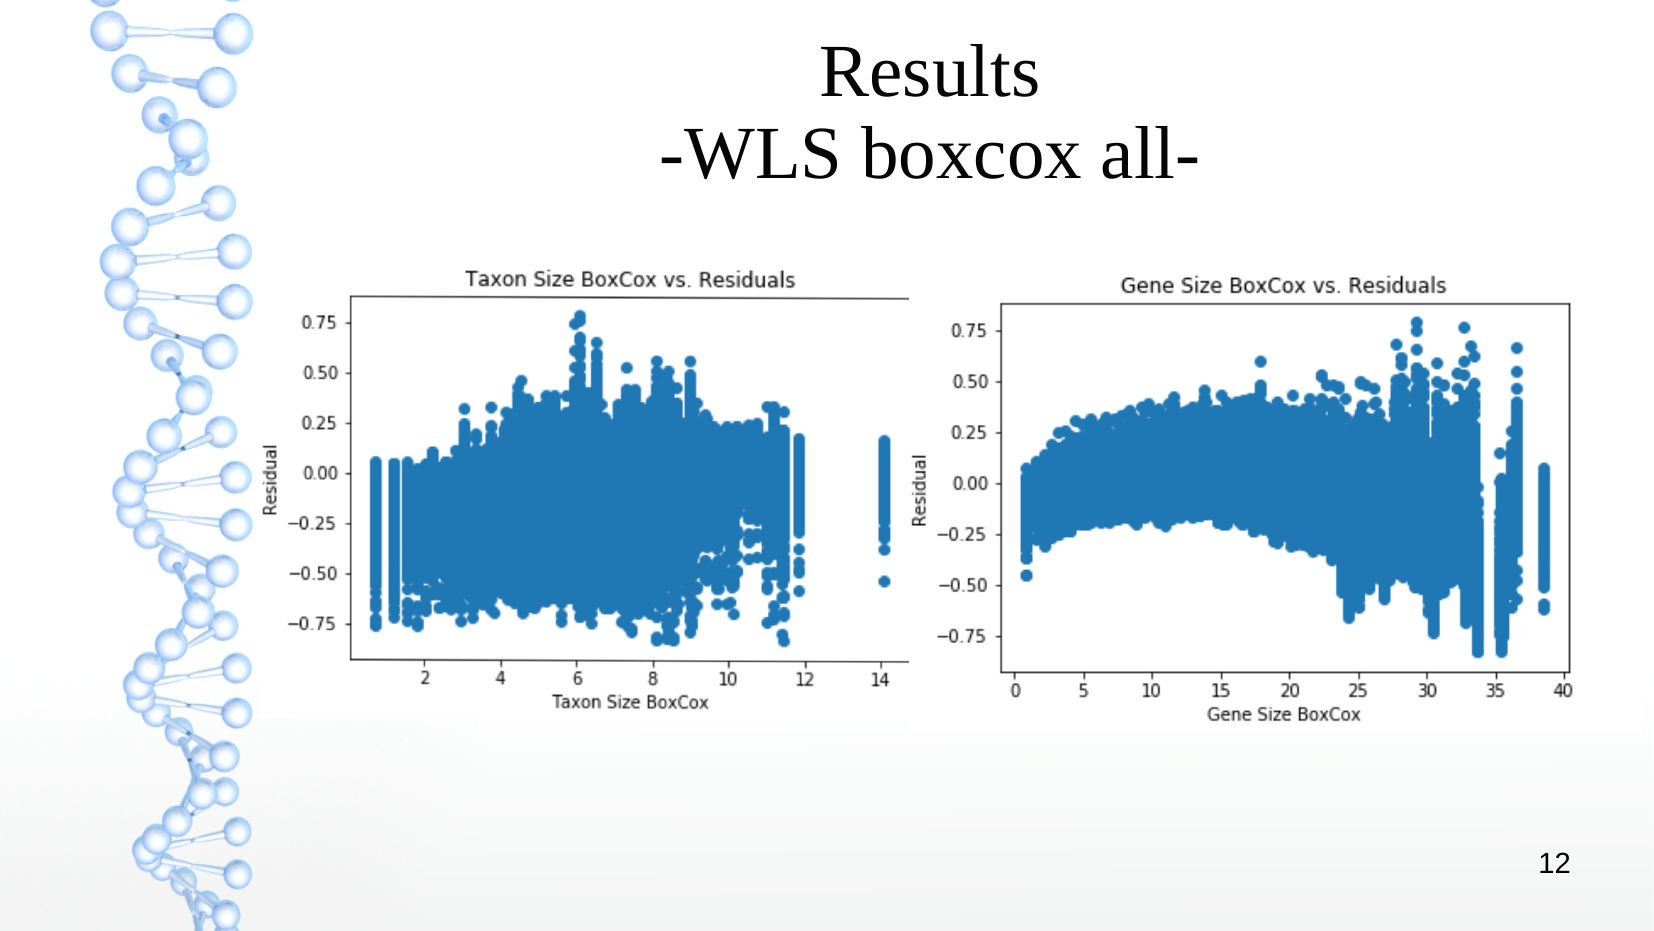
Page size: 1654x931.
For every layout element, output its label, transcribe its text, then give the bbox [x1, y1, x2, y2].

title Results -WLS boxcox all- [265, 29, 1595, 196]
picture [0, 0, 1654, 931]
